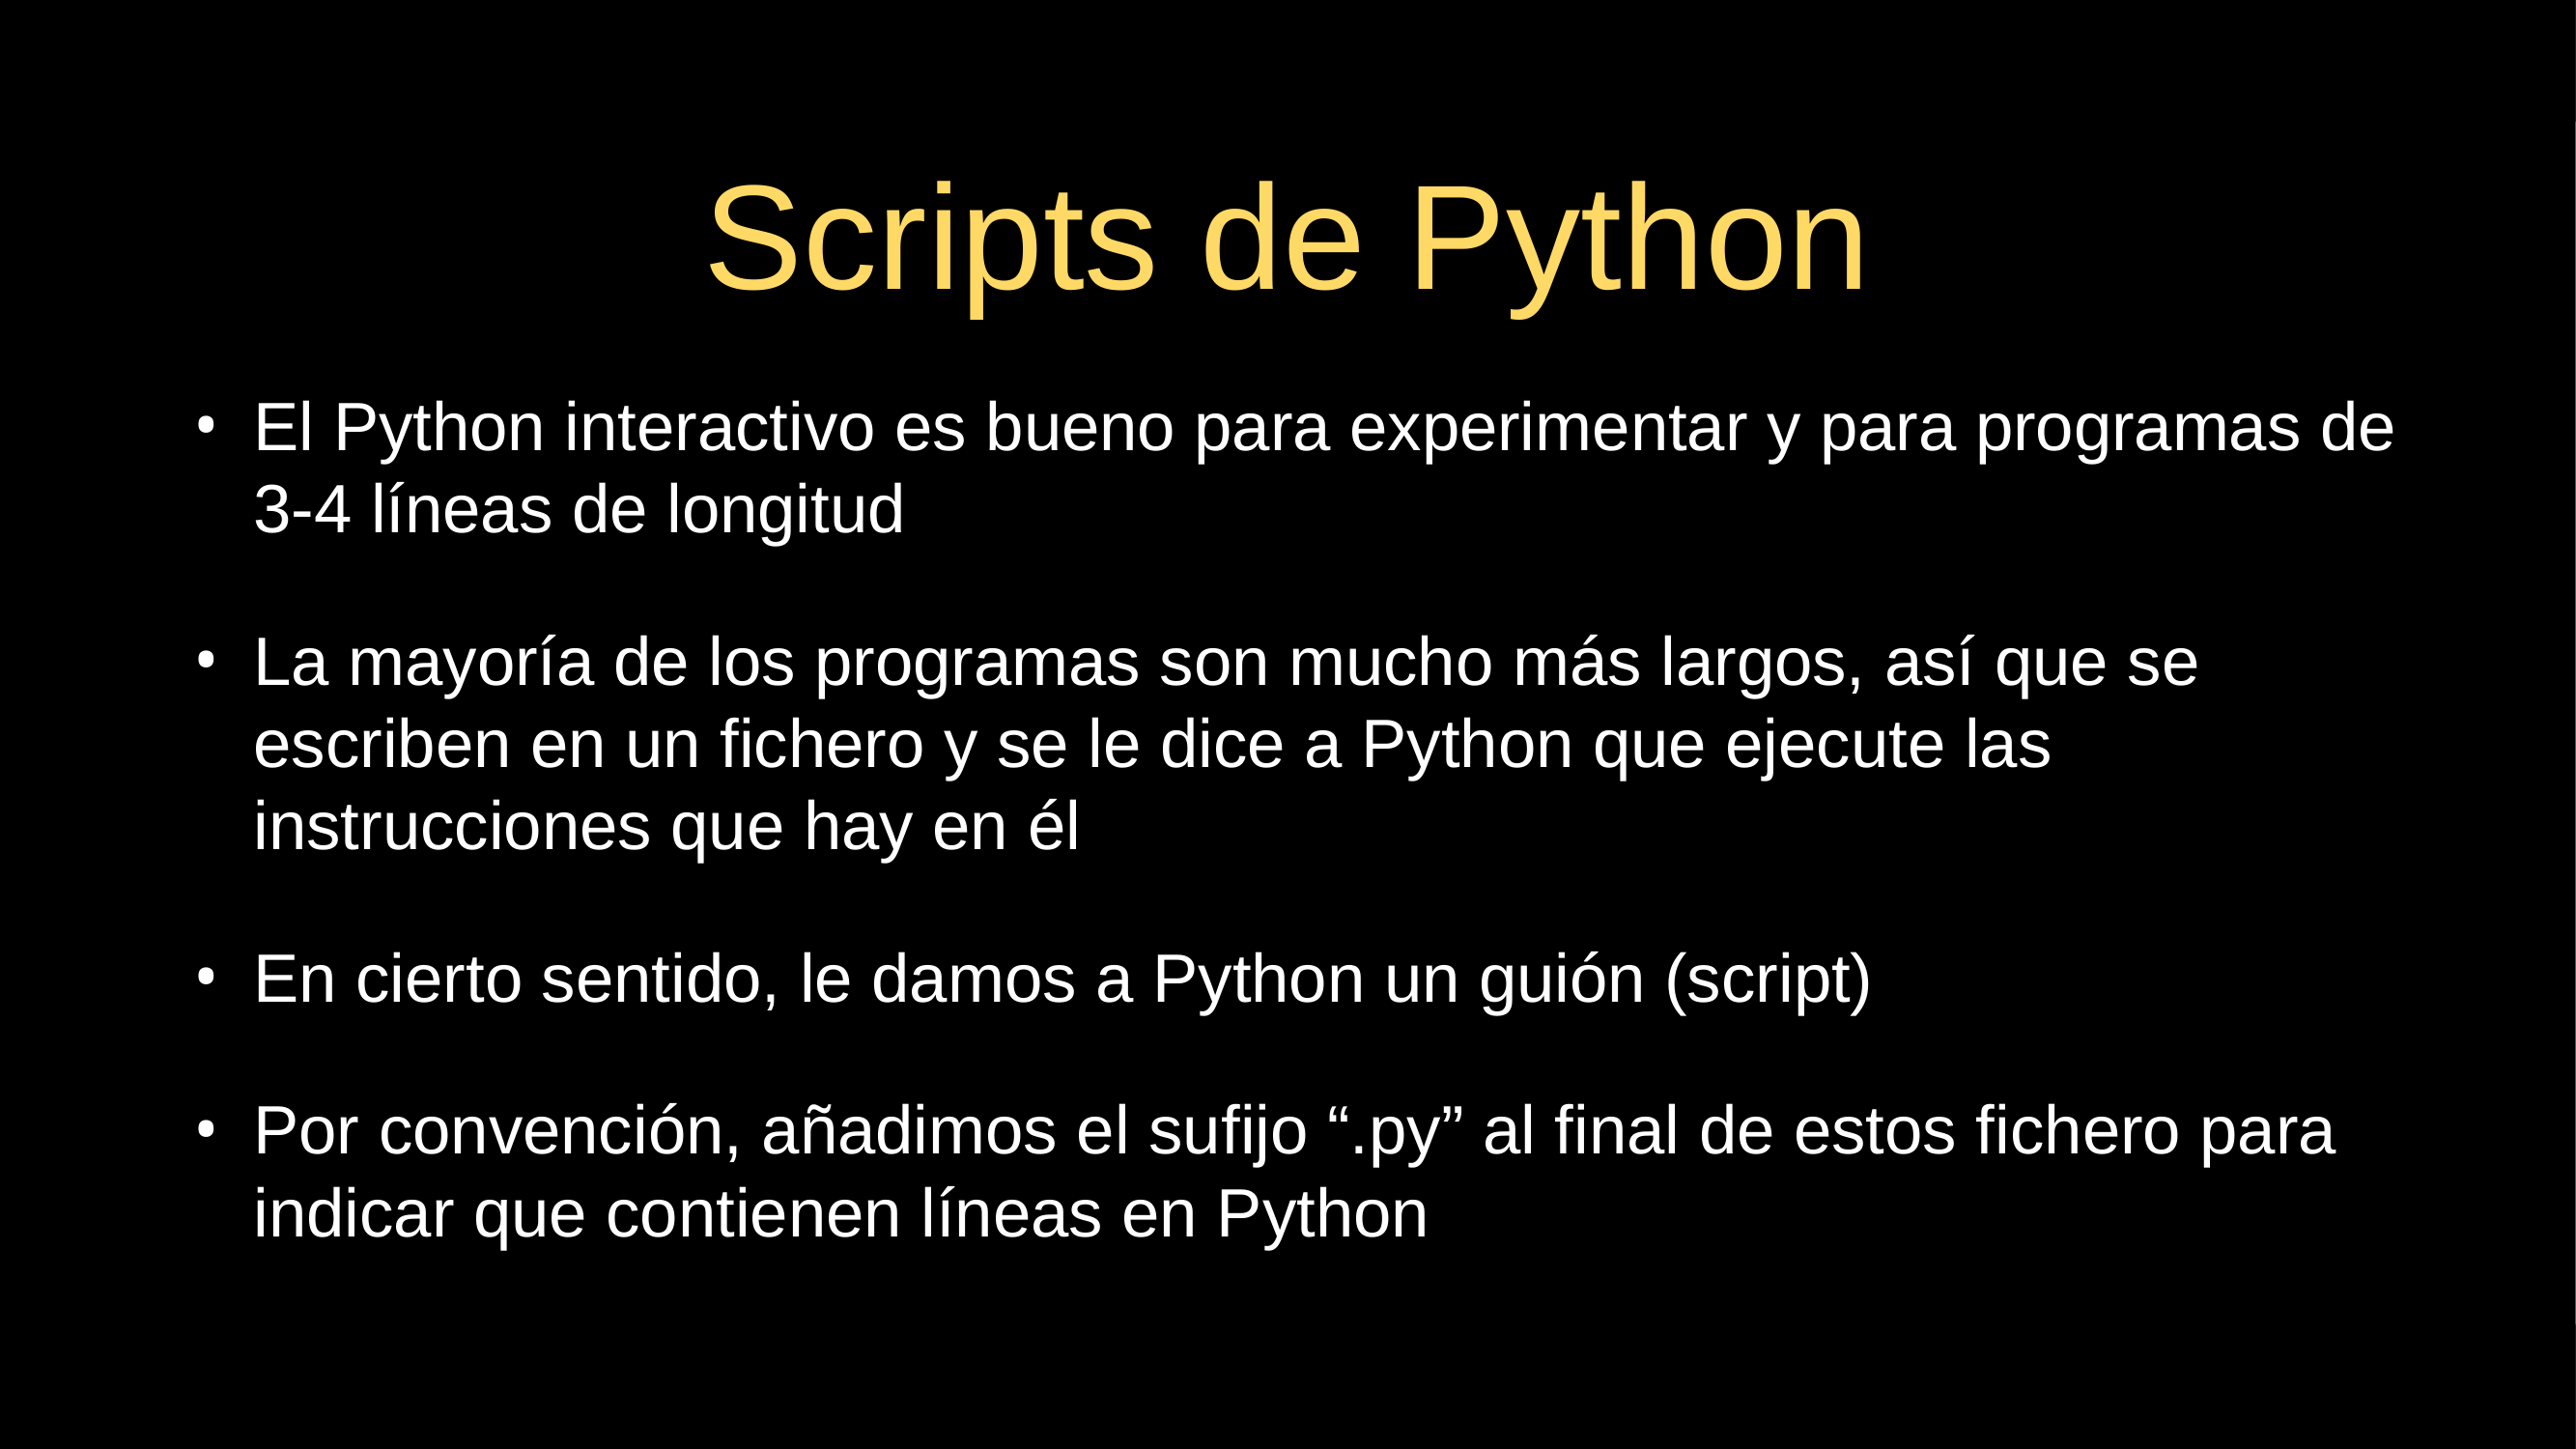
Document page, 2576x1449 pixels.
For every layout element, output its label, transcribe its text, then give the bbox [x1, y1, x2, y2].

list El Python interactivo es bueno para experimentar y para programas de 3-4 líneas de longitud La mayoría de los programas son mucho más largos, así que se escriben en un fichero y se le dice a Python que ejecute las instrucciones que hay en él En cierto sentido, le damos a Python un guión (script) Por convención, añadimos el sufijo “.py” al final de estos fichero para indicar que contienen líneas en Python [128, 338, 2448, 1294]
title Scripts de Python [128, 122, 2448, 338]
